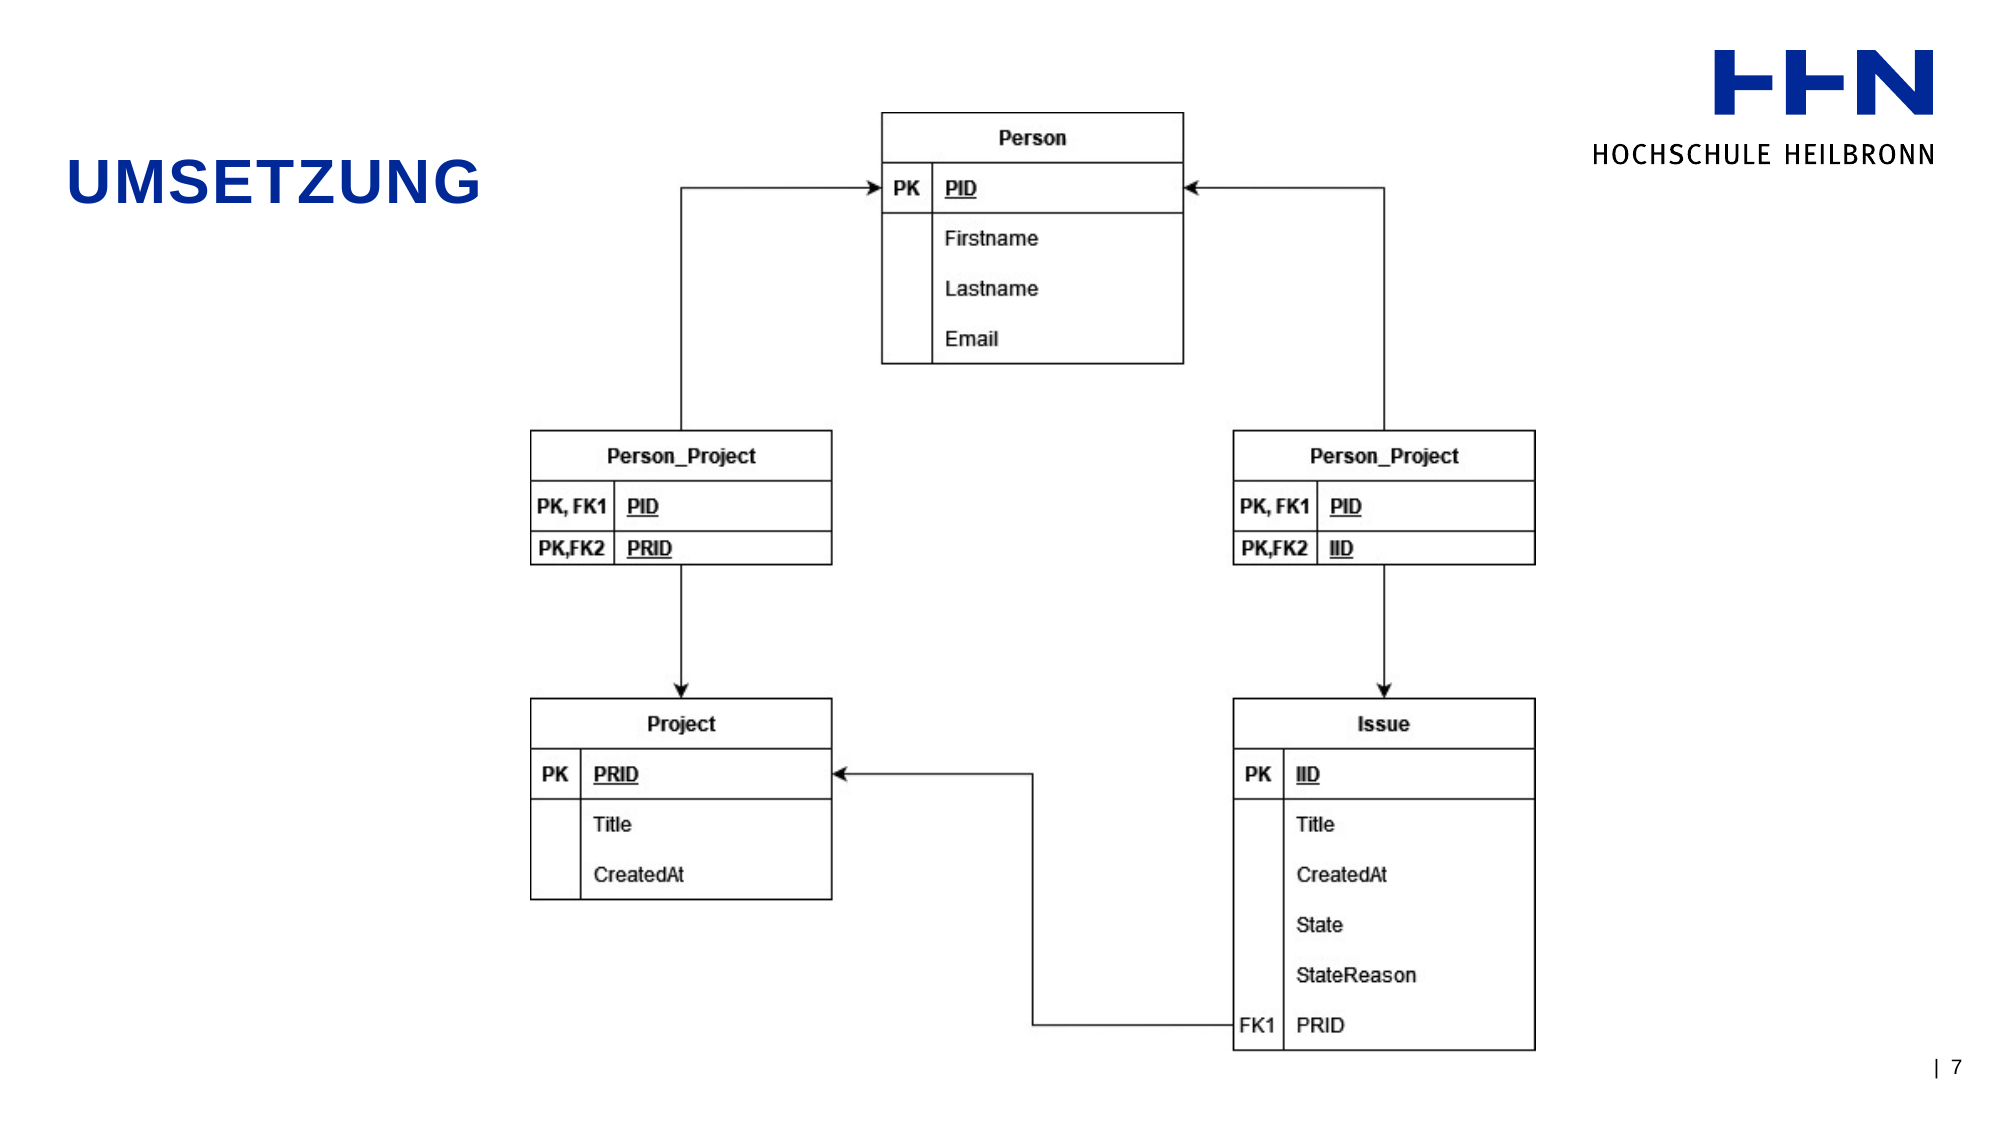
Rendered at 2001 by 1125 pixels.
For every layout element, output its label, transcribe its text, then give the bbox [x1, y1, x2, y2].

title Umsetzung [66, 147, 530, 290]
picture [530, 112, 1536, 1053]
text_box | <Foliennummer> [1624, 1054, 1963, 1093]
title Umsetzung [1536, 147, 1933, 290]
